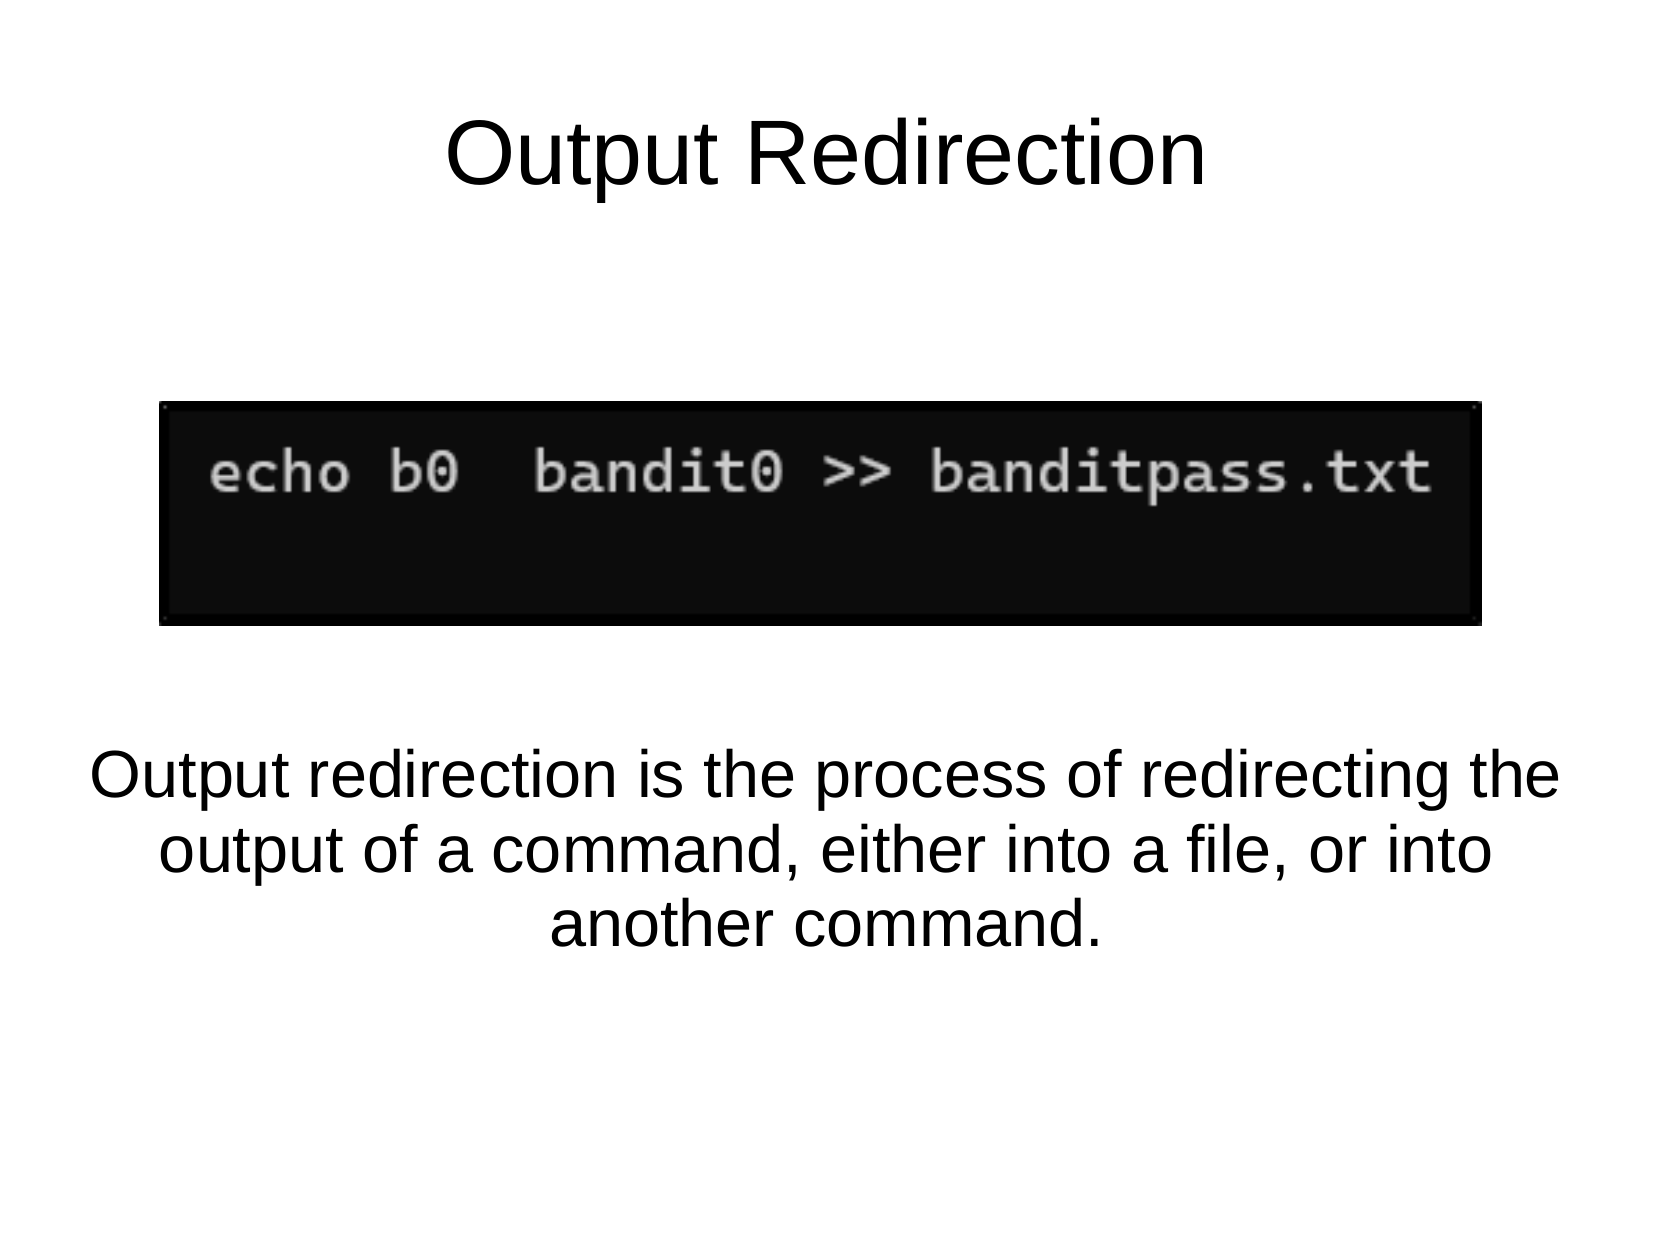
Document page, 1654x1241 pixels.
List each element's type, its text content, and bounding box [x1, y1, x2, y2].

title Output Redirection [82, 49, 1571, 257]
subtitle Output redirection is the process of redirecting the output of a command, either into a file, or into another command. [82, 290, 1571, 1109]
picture [159, 401, 1482, 626]
